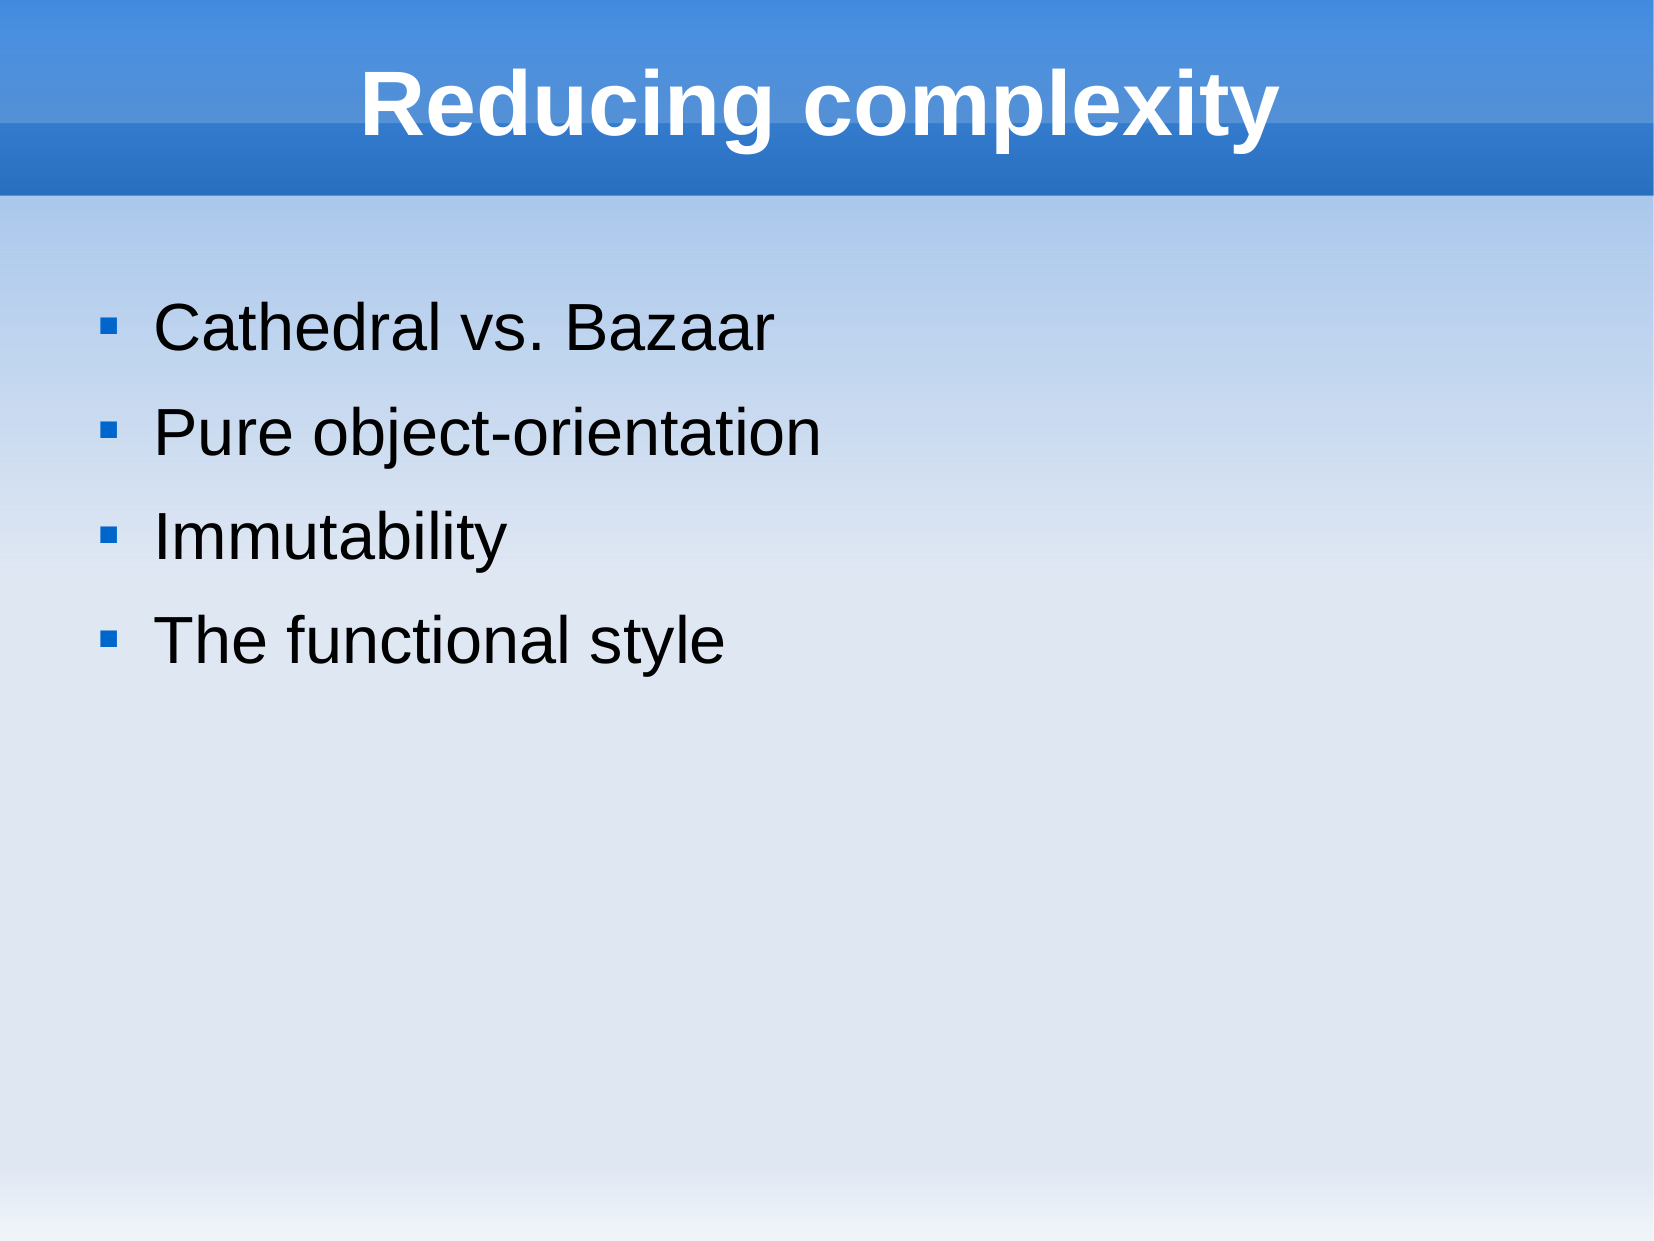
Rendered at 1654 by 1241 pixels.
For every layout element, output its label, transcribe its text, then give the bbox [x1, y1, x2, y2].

list Cathedral vs. Bazaar Pure object-orientation Immutability The functional style [82, 290, 1571, 1094]
title Reducing complexity [76, 7, 1565, 200]
picture [0, 0, 1654, 1241]
